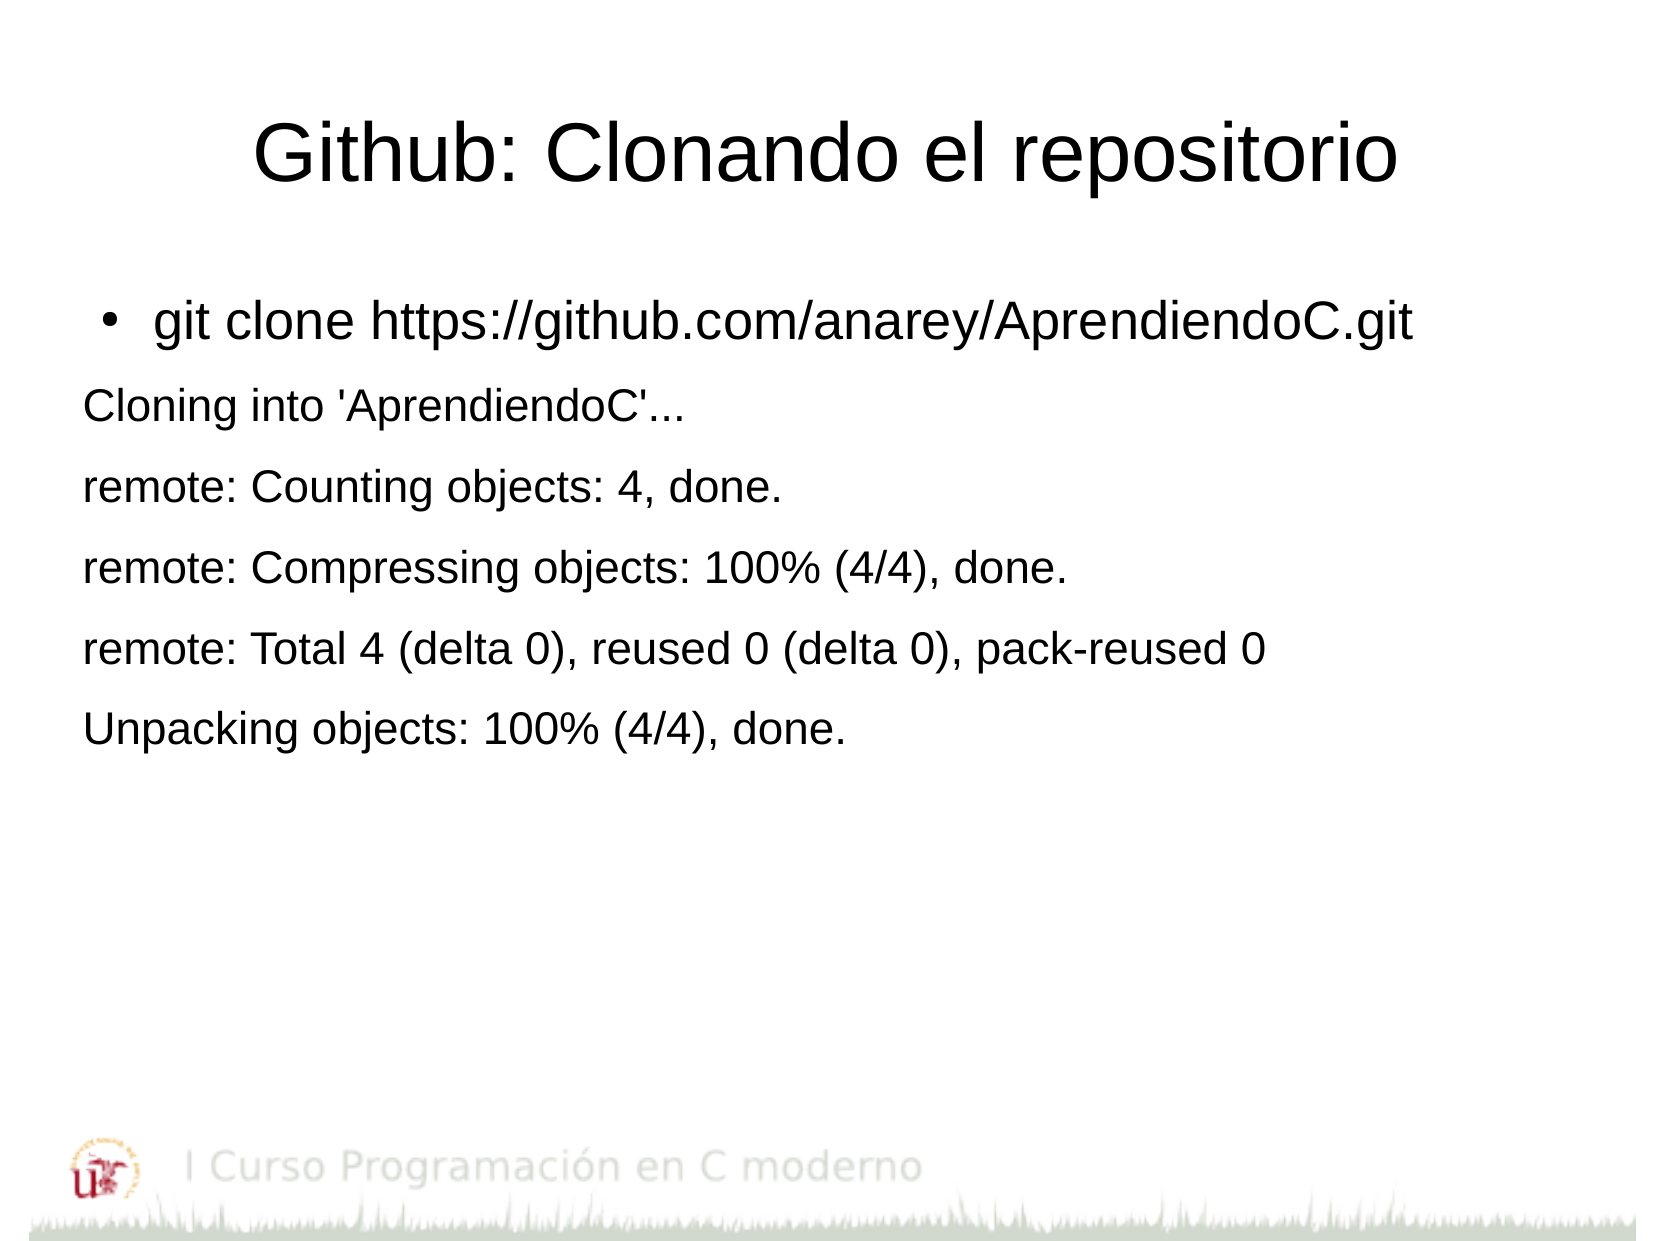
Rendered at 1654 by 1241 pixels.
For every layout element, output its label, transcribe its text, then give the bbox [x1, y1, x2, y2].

title Github: Clonando el repositorio [82, 49, 1571, 257]
list git clone https://github.com/anarey/AprendiendoC.git Cloning into 'AprendiendoC'... remote: Counting objects: 4, done. remote: Compressing objects: 100% (4/4), done. remote: Total 4 (delta 0), reused 0 (delta 0), pack-reused 0 Unpacking objects: 100% (4/4), done. [82, 290, 1538, 1010]
picture [29, 1133, 1636, 1241]
